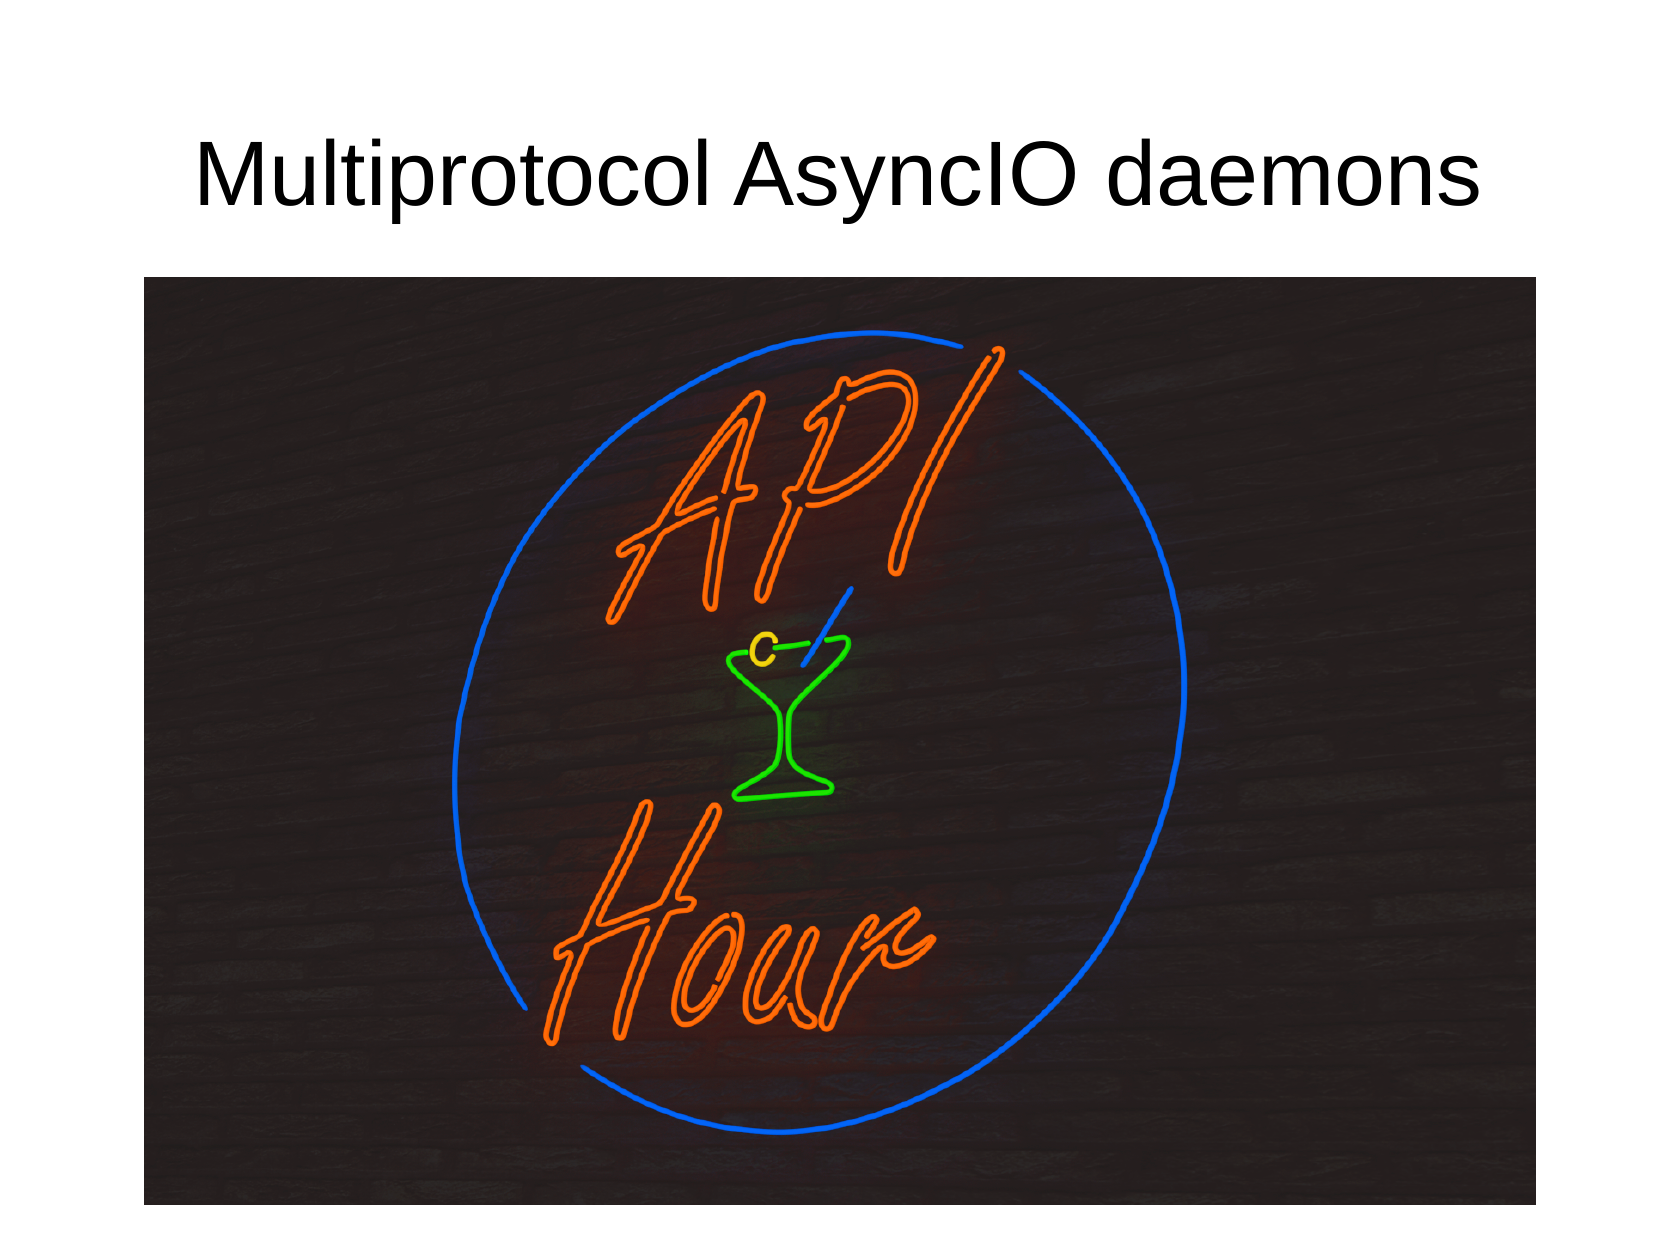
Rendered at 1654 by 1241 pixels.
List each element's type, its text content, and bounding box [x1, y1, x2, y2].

title Multiprotocol AsyncIO daemons [94, 19, 1583, 329]
picture [144, 277, 1536, 1205]
